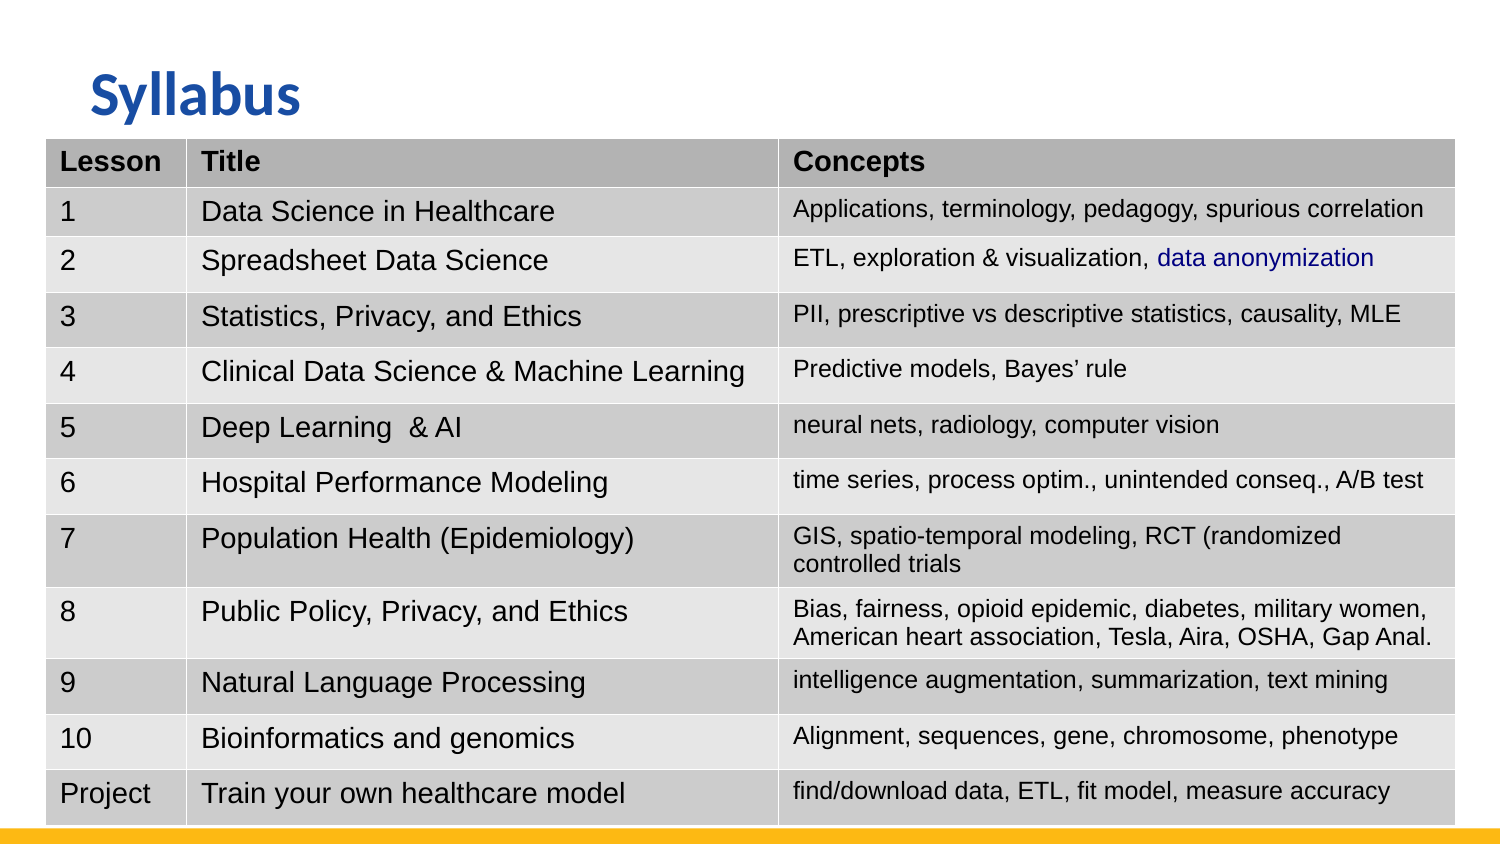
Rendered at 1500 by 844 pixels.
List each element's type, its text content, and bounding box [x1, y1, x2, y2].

table_cell Natural Language Processing [187, 659, 778, 714]
table_header Title [187, 139, 778, 187]
table_cell 5 [46, 404, 186, 458]
table_cell Bioinformatics and genomics [187, 715, 778, 769]
table_cell 4 [46, 348, 186, 403]
table_cell find/download data, ETL, fit model, measure accuracy [779, 770, 1455, 825]
table_cell Population Health (Epidemiology) [187, 515, 778, 587]
table_cell 7 [46, 515, 186, 587]
title Syllabus [75, 0, 1425, 138]
table_cell Hospital Performance Modeling [187, 459, 778, 514]
table_cell Deep Learning & AI [187, 404, 778, 458]
table_cell 6 [46, 459, 186, 514]
table_cell 3 [46, 293, 186, 347]
table_cell Applications, terminology, pedagogy, spurious correlation [779, 188, 1455, 236]
table_cell Project [46, 770, 186, 825]
table_header Concepts [779, 139, 1455, 187]
table_cell ETL, exploration & visualization, data anonymization [779, 237, 1455, 292]
table_cell time series, process optim., unintended conseq., A/B test [779, 459, 1455, 514]
table_cell 8 [46, 588, 186, 658]
table_cell GIS, spatio-temporal modeling, RCT (randomized controlled trials [779, 515, 1455, 587]
table_cell Predictive models, Bayes’ rule [779, 348, 1455, 403]
table_cell 9 [46, 659, 186, 714]
table_cell Statistics, Privacy, and Ethics [187, 293, 778, 347]
table_cell Train your own healthcare model [187, 770, 778, 825]
table_header Lesson [46, 139, 186, 187]
table_cell Spreadsheet Data Science [187, 237, 778, 292]
table_cell Bias, fairness, opioid epidemic, diabetes, military women, American heart association, Tesla, Aira, OSHA, Gap Anal. [779, 588, 1455, 658]
table_cell PII, prescriptive vs descriptive statistics, causality, MLE [779, 293, 1455, 347]
table_cell 1 [46, 188, 186, 236]
table_cell neural nets, radiology, computer vision [779, 404, 1455, 458]
table_cell 2 [46, 237, 186, 292]
table_cell Public Policy, Privacy, and Ethics [187, 588, 778, 658]
table_cell 10 [46, 715, 186, 769]
table_cell Data Science in Healthcare [187, 188, 778, 236]
table_cell Alignment, sequences, gene, chromosome, phenotype [779, 715, 1455, 769]
table_cell intelligence augmentation, summarization, text mining [779, 659, 1455, 714]
table_cell Clinical Data Science & Machine Learning [187, 348, 778, 403]
